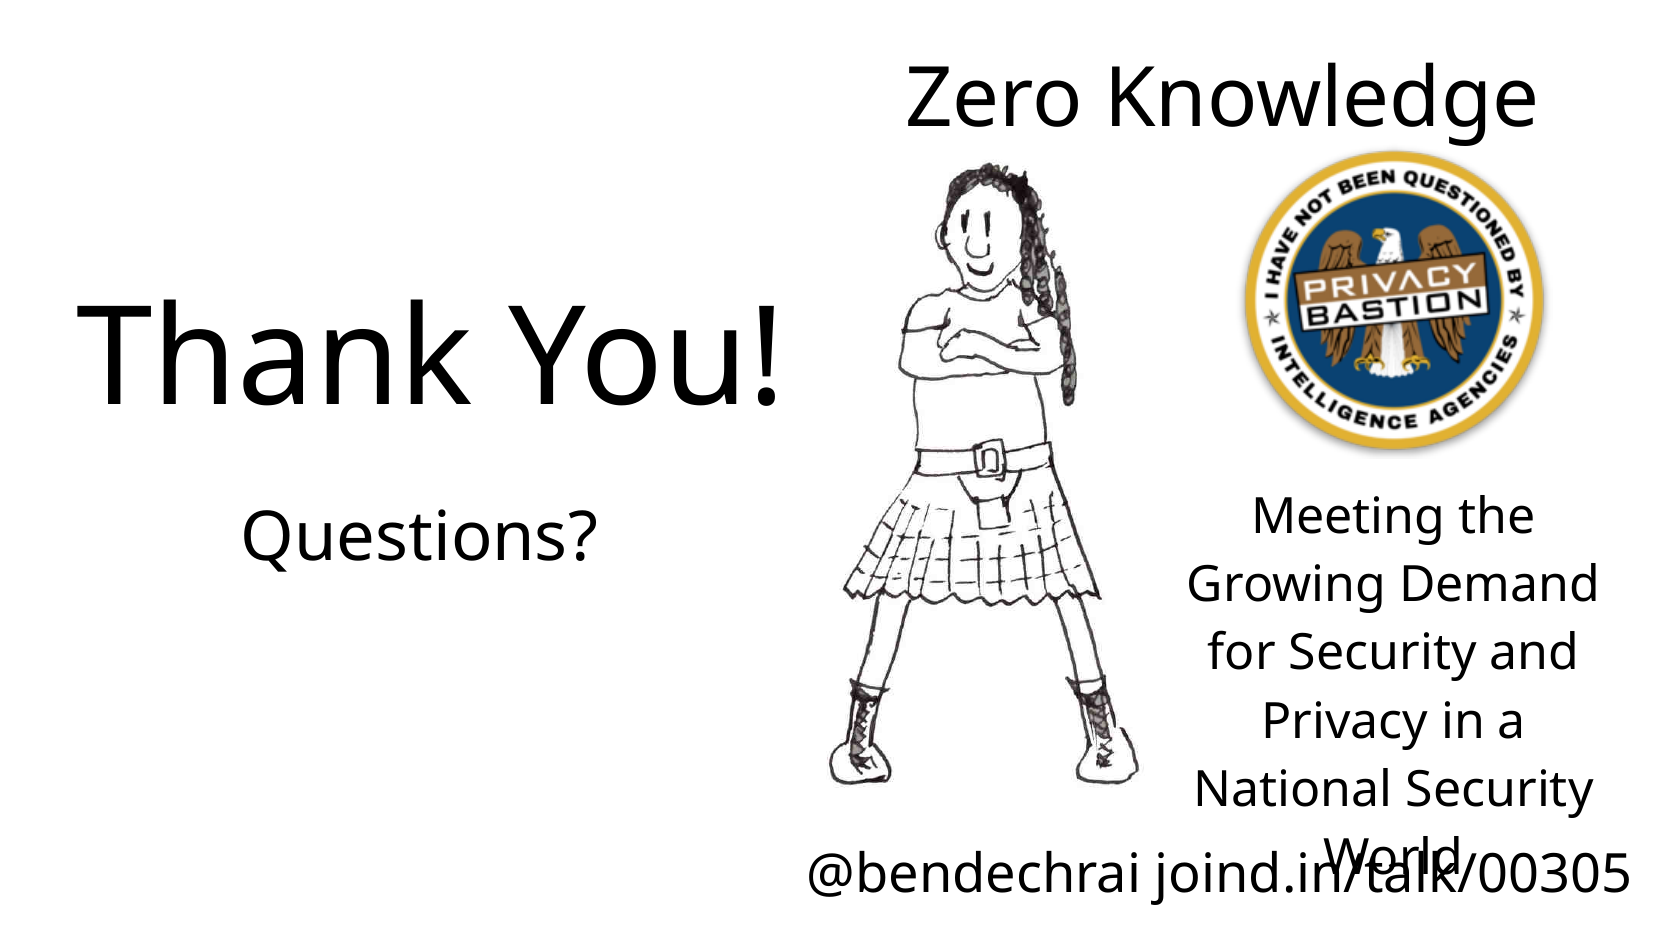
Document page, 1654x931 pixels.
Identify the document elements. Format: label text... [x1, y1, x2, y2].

title Questions? [0, 456, 839, 612]
text_box @bendechrai [791, 826, 1158, 915]
text_box joind.in/talk/00305 [1127, 826, 1654, 927]
text_box Meeting the Growing Demand for Security and Privacy in a National Security World [1169, 472, 1619, 826]
title Thank You! [0, 272, 814, 430]
picture [1235, 141, 1553, 459]
text_box Zero Knowledge [814, 30, 1630, 237]
picture [814, 237, 1158, 792]
